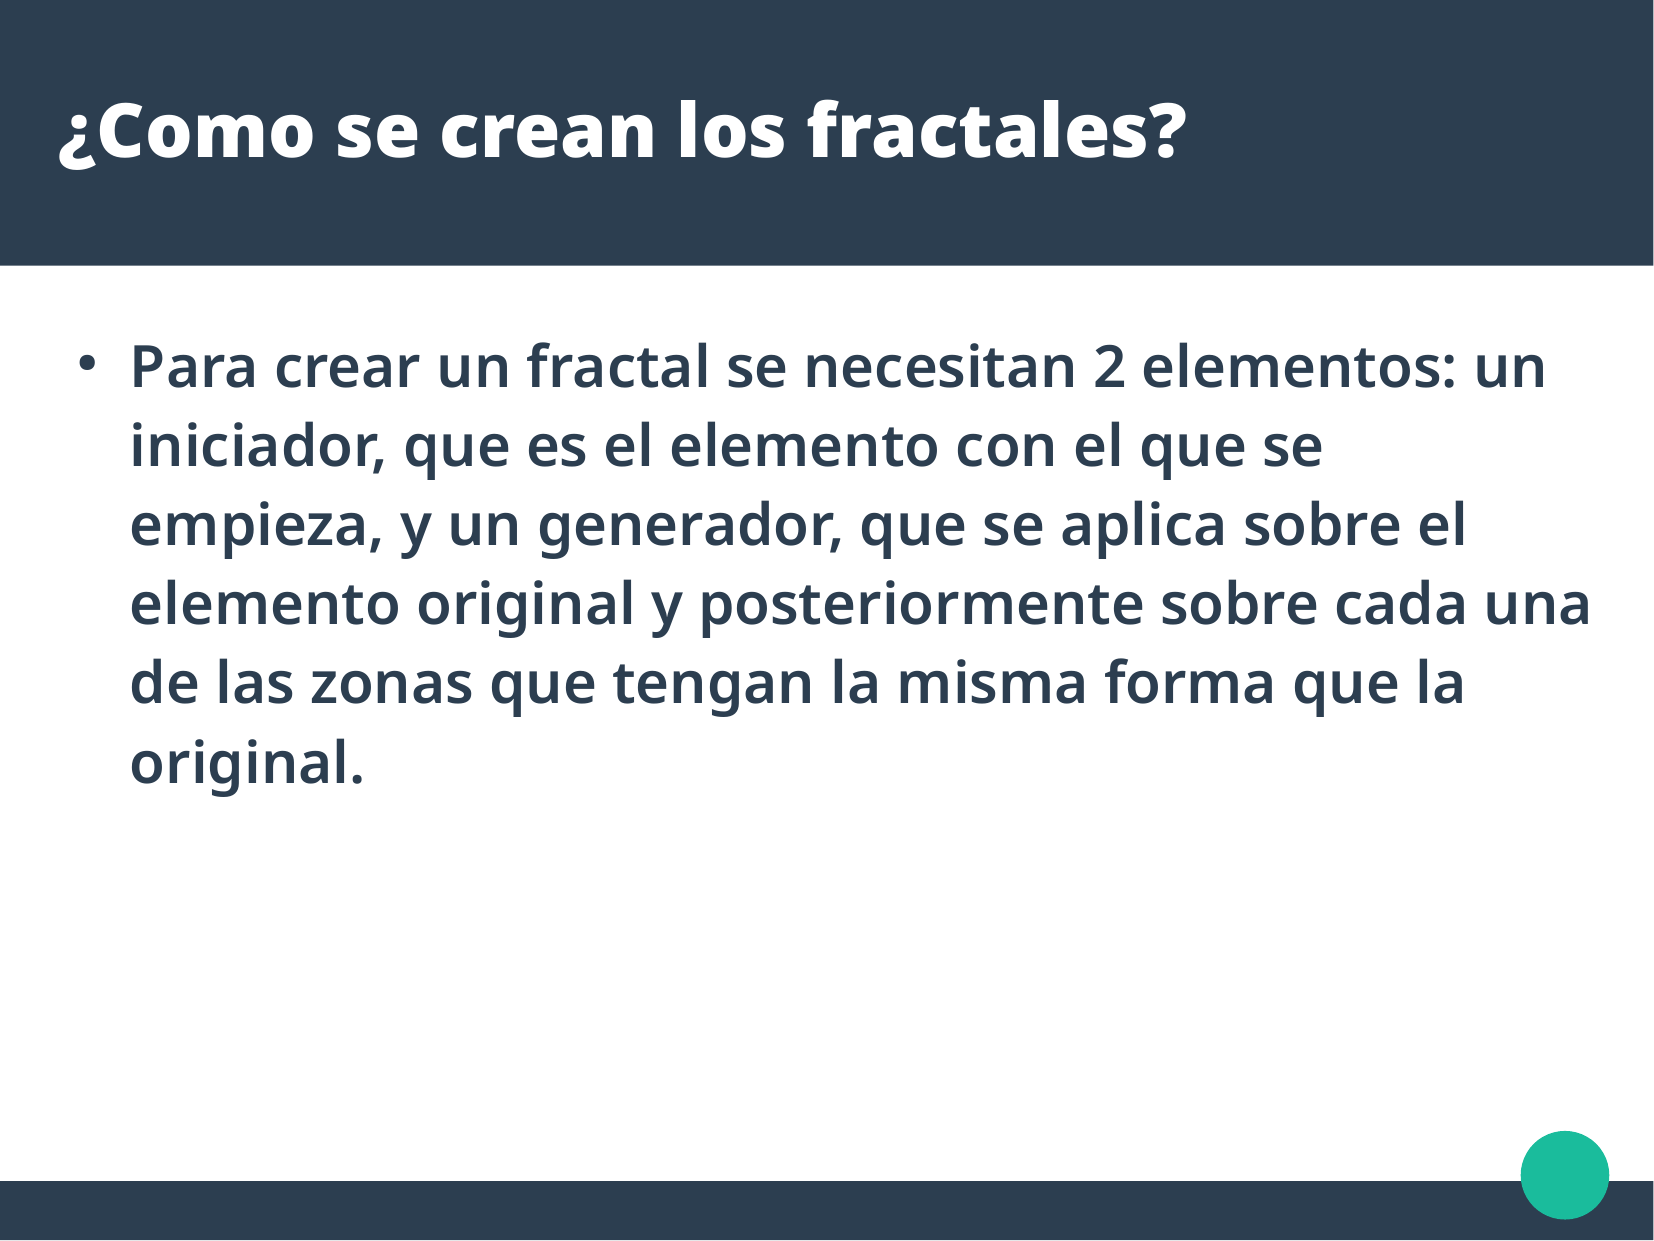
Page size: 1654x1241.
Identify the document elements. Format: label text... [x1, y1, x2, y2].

title ¿Como se crean los fractales? [59, 49, 1595, 207]
list Para crear un fractal se necesitan 2 elementos: un iniciador, que es el elemento con el que se empieza, y un generador, que se aplica sobre el elemento original y posteriormente sobre cada una de las zonas que tengan la misma forma que la original. [59, 324, 1595, 1152]
